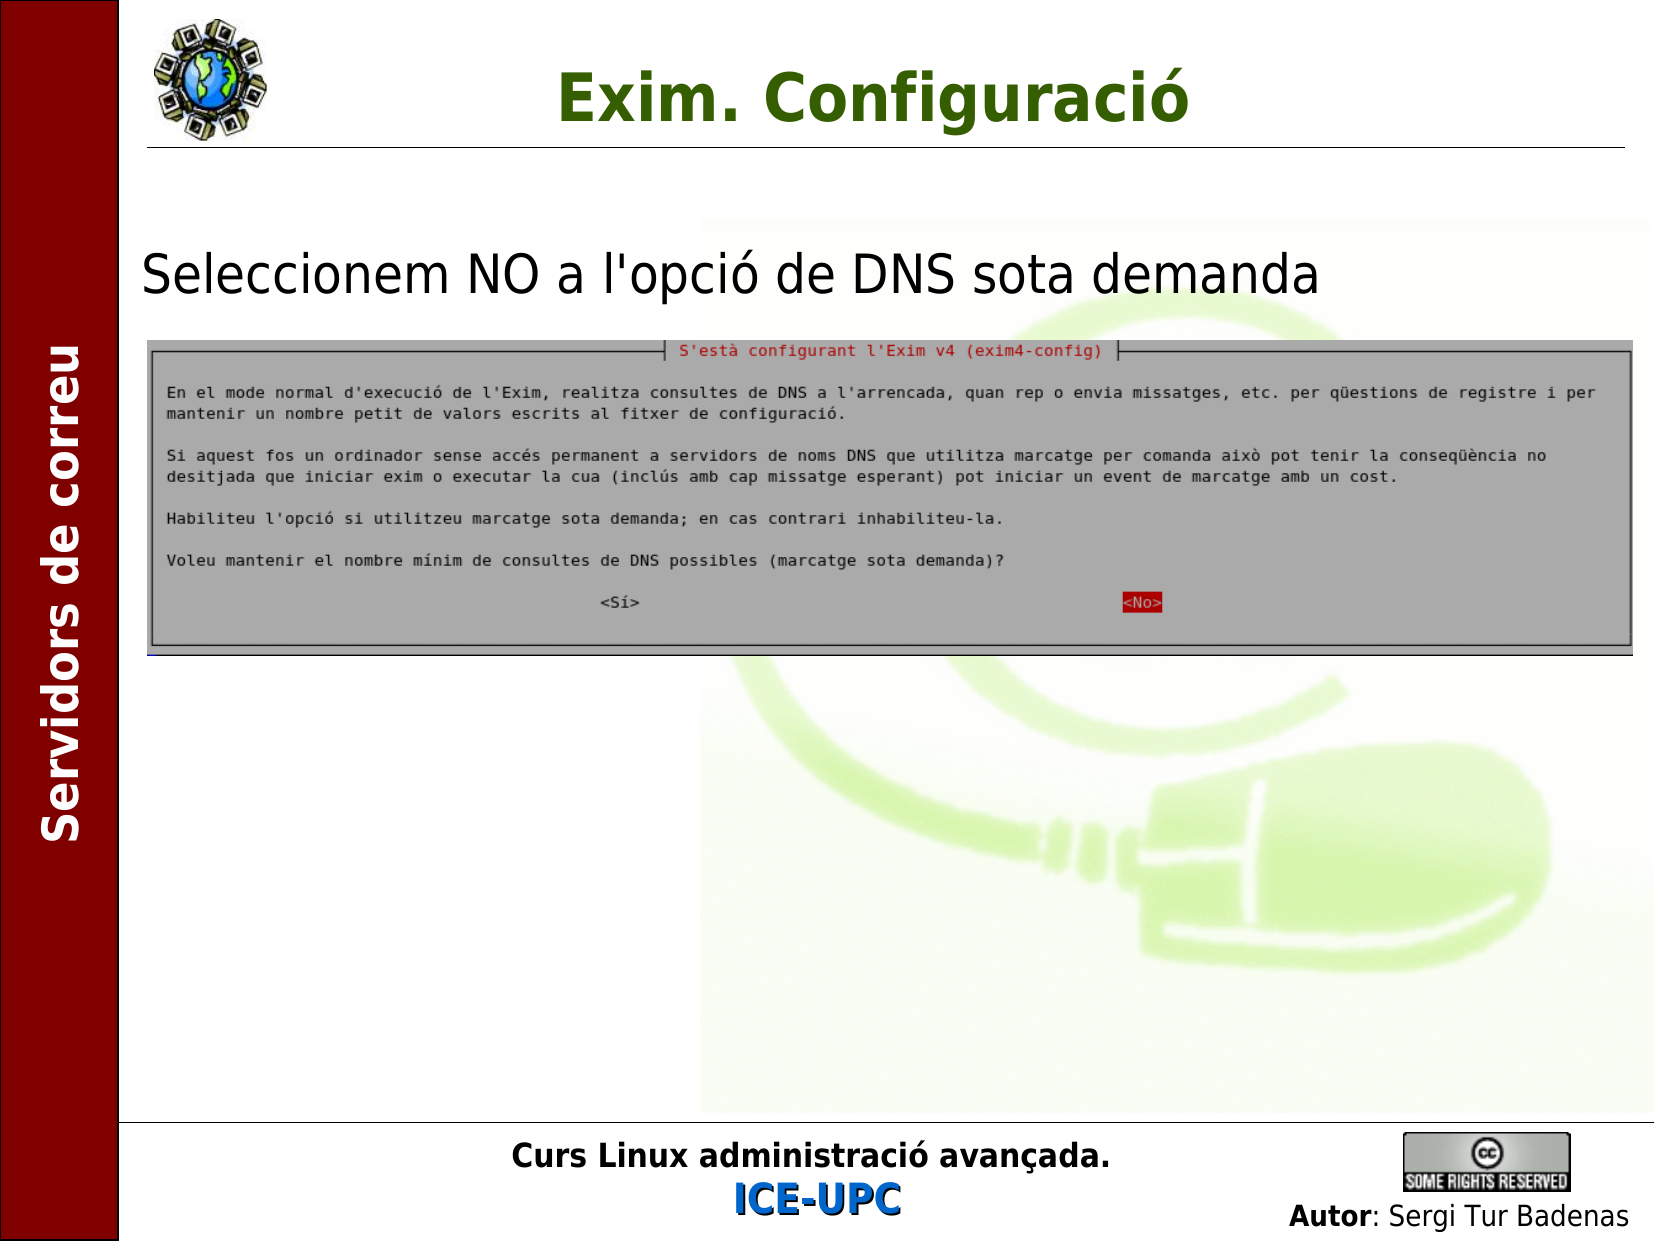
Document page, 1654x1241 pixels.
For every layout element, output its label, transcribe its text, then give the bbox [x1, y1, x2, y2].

picture [1403, 1132, 1571, 1192]
picture [154, 19, 268, 49]
title Exim. Configuració [129, 49, 1619, 148]
picture [147, 217, 1654, 1113]
list Seleccionem NO a l'opció de DNS sota demanda [141, 242, 1630, 1093]
